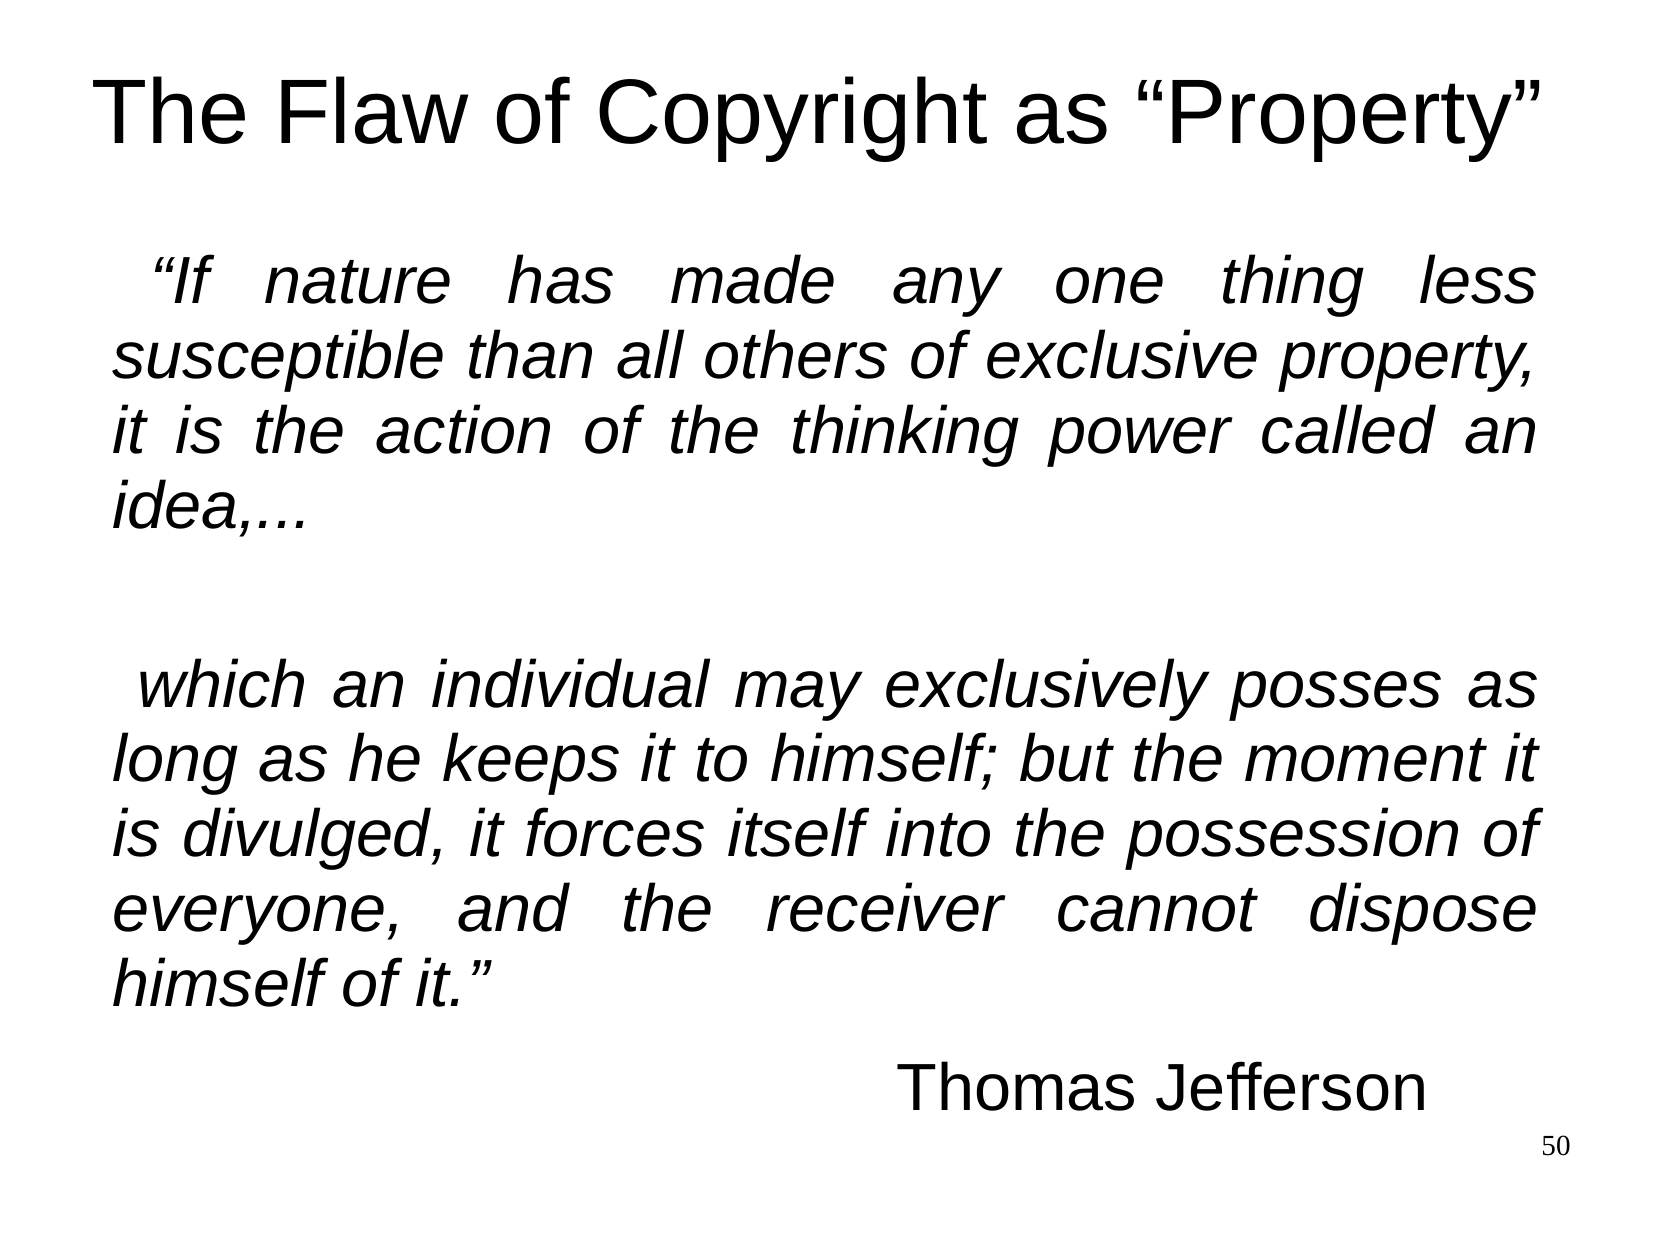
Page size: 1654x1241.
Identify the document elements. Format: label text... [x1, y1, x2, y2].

title The Flaw of Copyright as “Property” [53, 15, 1583, 208]
list “If nature has made any one thing less susceptible than all others of exclusive property, it is the action of the thinking power called an idea,... which an individual may exclusively posses as long as he keeps it to himself; but the moment it is divulged, it forces itself into the possession of everyone, and the receiver cannot dispose himself of it.” Thomas Jefferson [112, 243, 1540, 1125]
